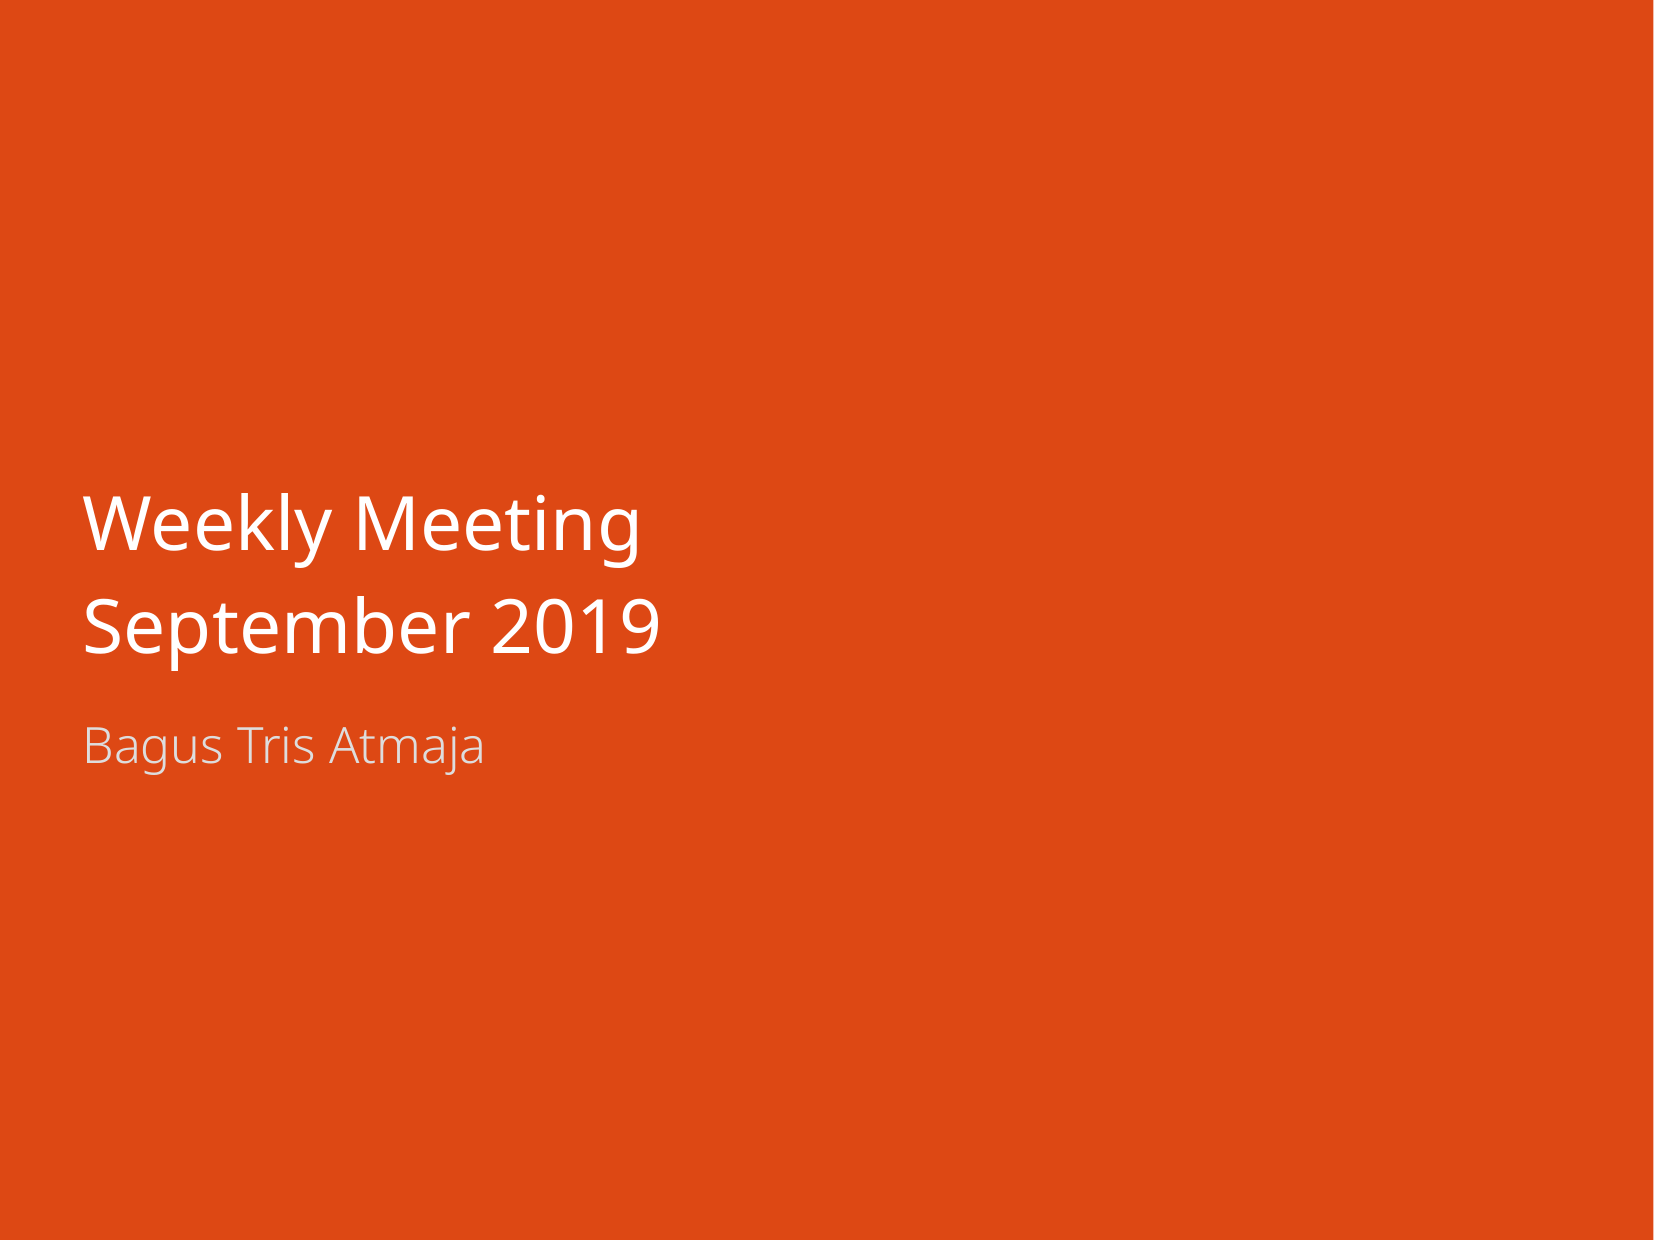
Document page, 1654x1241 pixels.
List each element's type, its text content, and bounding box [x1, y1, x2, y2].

subtitle Bagus Tris Atmaja [82, 702, 1571, 786]
title Weekly Meeting September 2019 [82, 488, 1571, 658]
